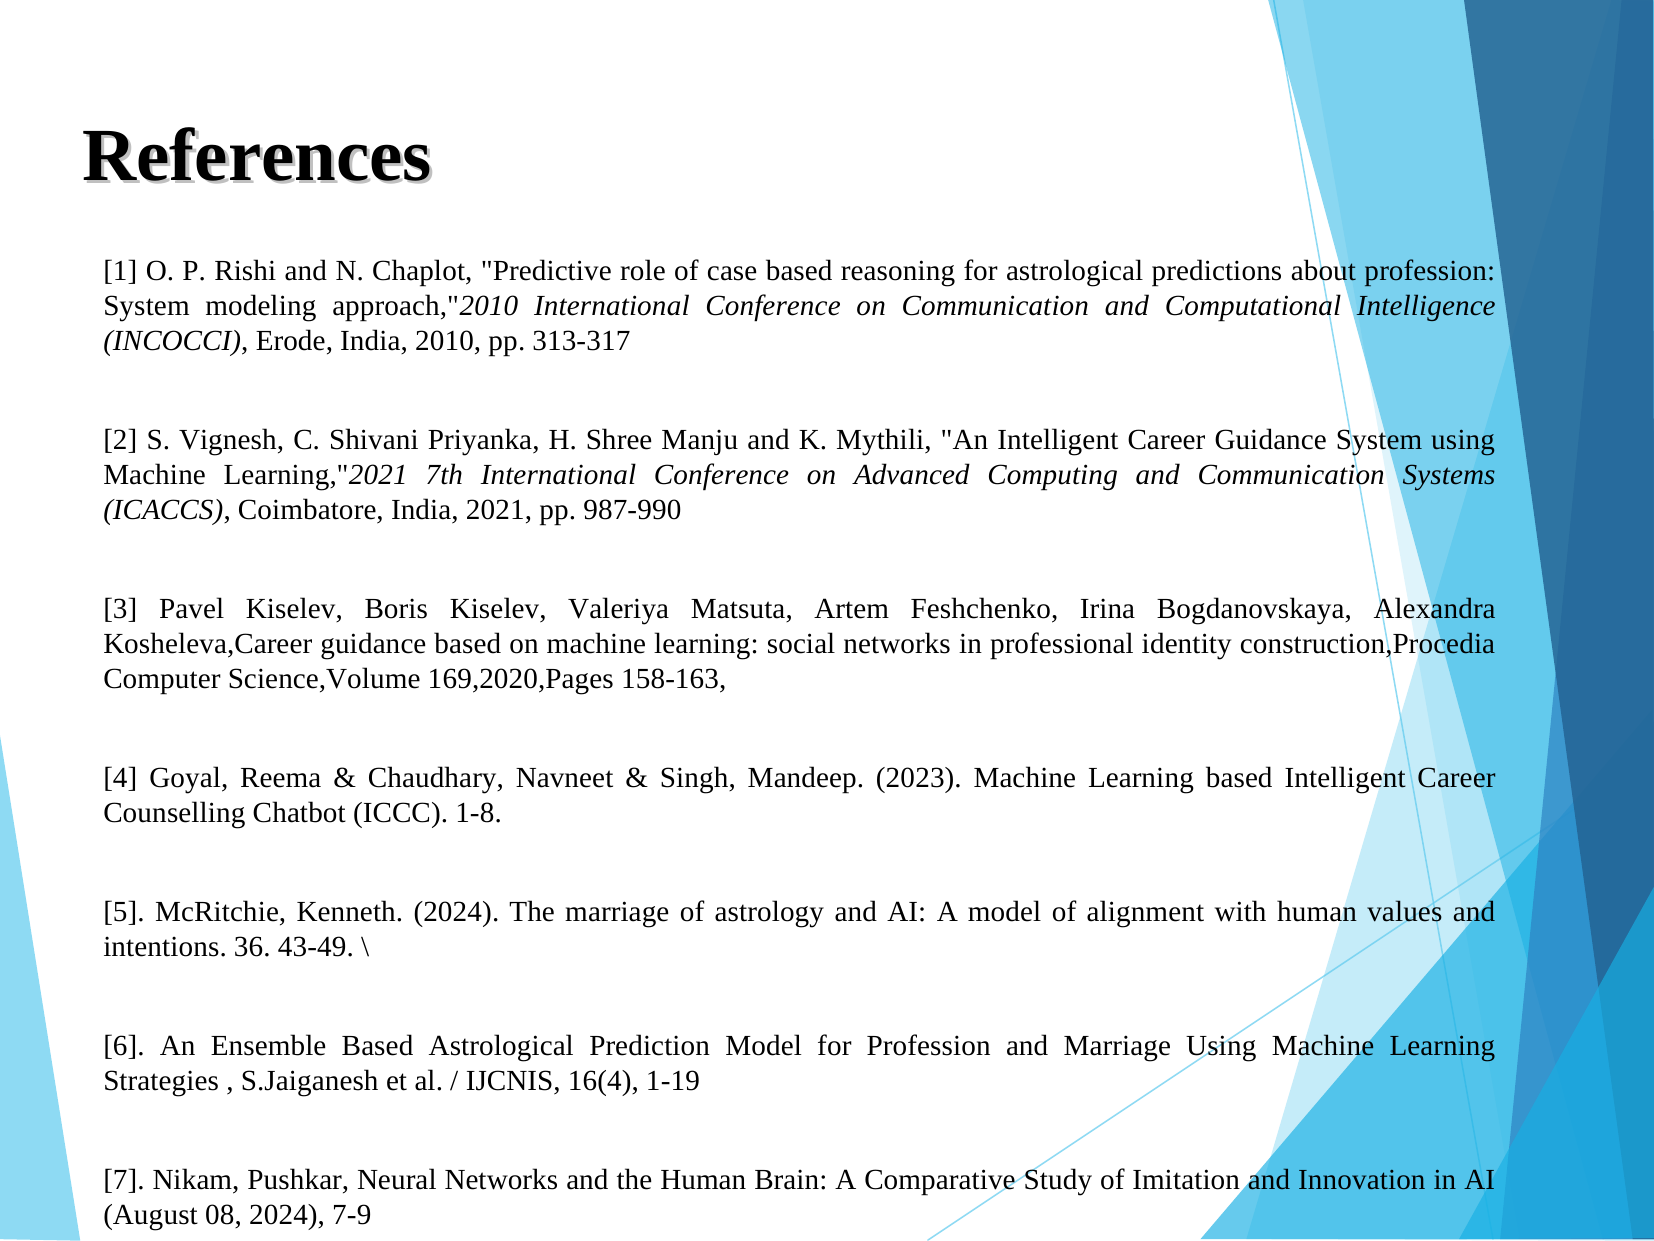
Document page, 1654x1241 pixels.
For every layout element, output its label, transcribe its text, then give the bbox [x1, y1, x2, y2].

text_box References [82, 49, 1571, 257]
text_box [1] O. P. Rishi and N. Chaplot, "Predictive role of case based reasoning for astrological predictions about profession: System modeling approach,"2010 International Conference on Communication and Computational Intelligence (INCOCCI), Erode, India, 2010, pp. 313-317 [2] S. Vignesh, C. Shivani Priyanka, H. Shree Manju and K. Mythili, "An Intelligent Career Guidance System using Machine Learning,"2021 7th International Conference on Advanced Computing and Communication Systems (ICACCS), Coimbatore, India, 2021, pp. 987-990 [3] Pavel Kiselev, Boris Kiselev, Valeriya Matsuta, Artem Feshchenko, Irina Bogdanovskaya, Alexandra Kosheleva,Career guidance based on machine learning: social networks in professional identity construction,Procedia Computer Science,Volume 169,2020,Pages 158-163, [4] Goyal, Reema & Chaudhary, Navneet & Singh, Mandeep. (2023). Machine Learning based Intelligent Career Counselling Chatbot (ICCC). 1-8. [5]. McRitchie, Kenneth. (2024). The marriage of astrology and AI: A model of alignment with human values and intentions. 36. 43-49. \ [6]. An Ensemble Based Astrological Prediction Model for Profession and Marriage Using Machine Learning Strategies , S.Jaiganesh et al. / IJCNIS, 16(4), 1-19 [7]. Nikam, Pushkar, Neural Networks and the Human Brain: A Comparative Study of Imitation and Innovation in AI (August 08, 2024), 7-9 [8]. McRitchie, K. (2004). Environmental cosmology: Principles and theory of natal astrology. Cognizance Books, Toronto. [88, 243, 1513, 1164]
